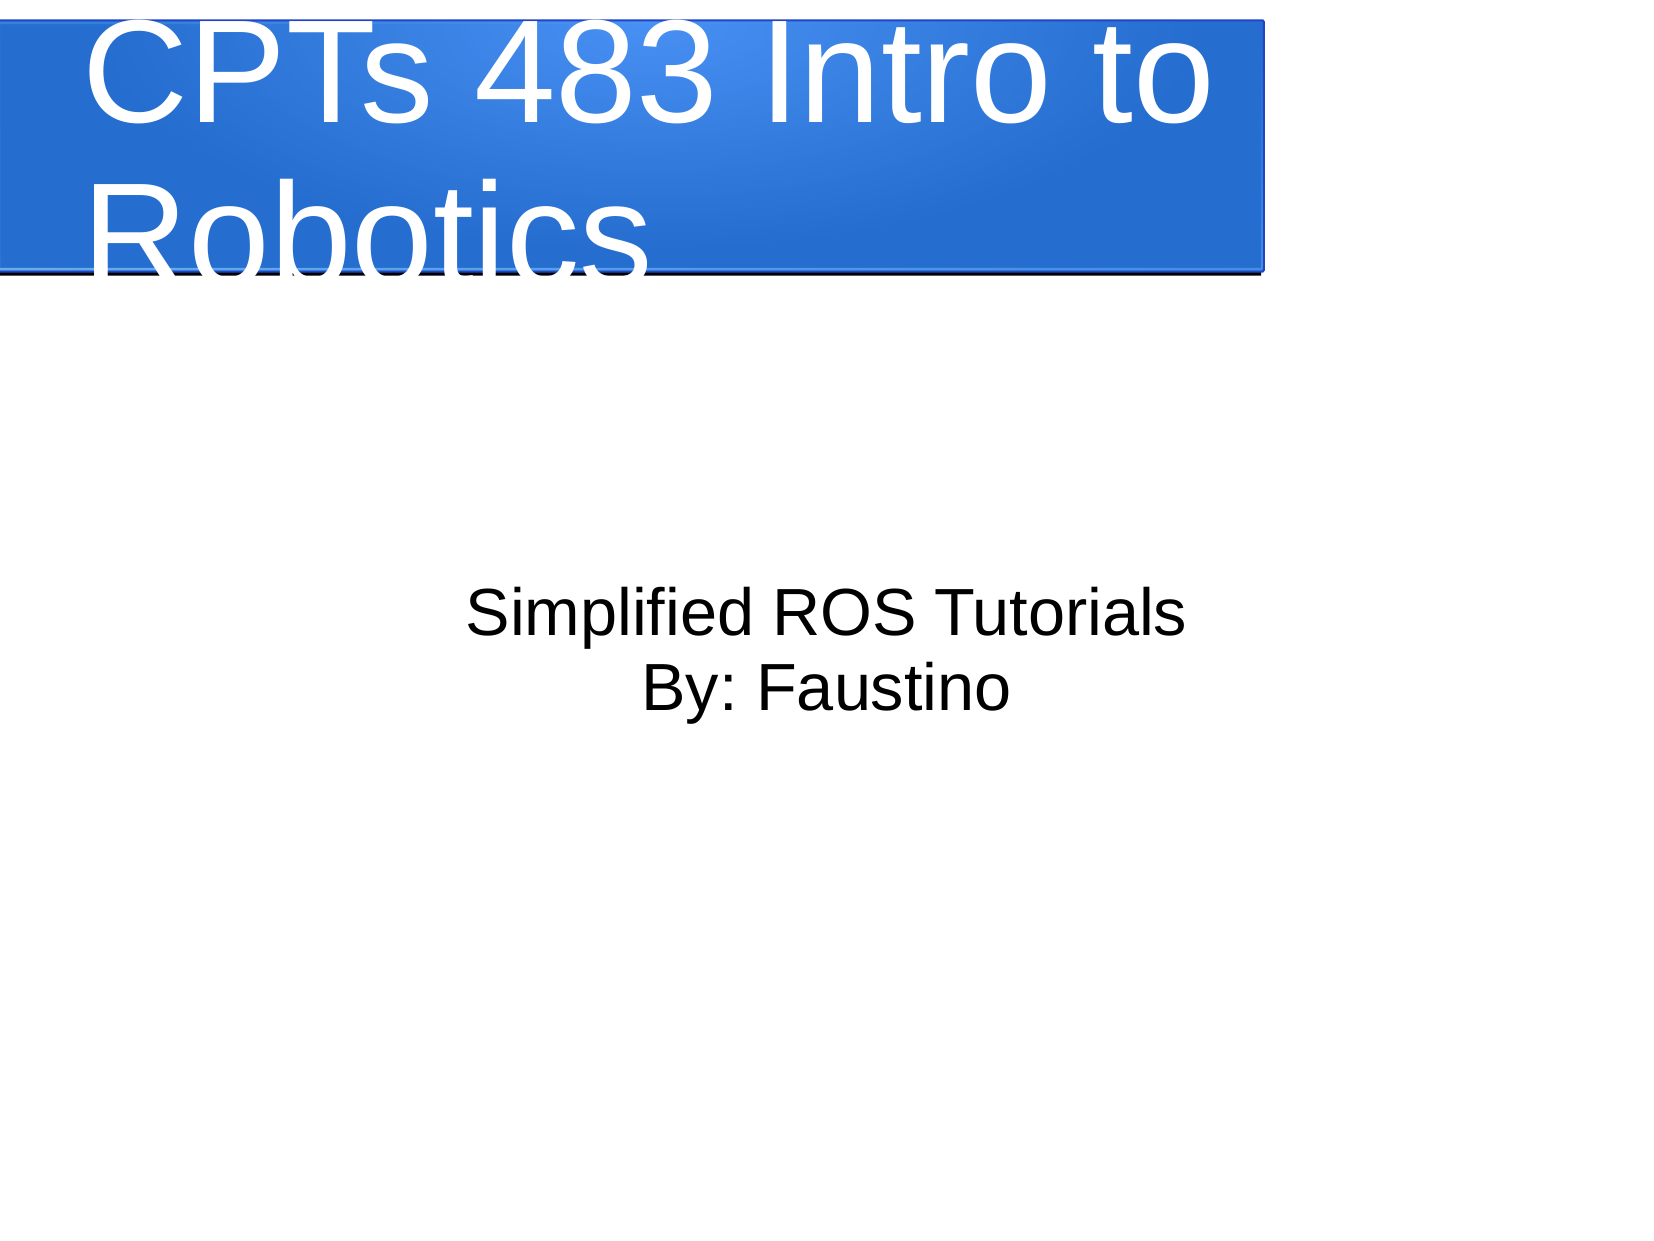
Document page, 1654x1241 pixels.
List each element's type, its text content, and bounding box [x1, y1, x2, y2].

subtitle Simplified ROS Tutorials By: Faustino [82, 290, 1571, 1010]
title CPTs 483 Intro to Robotics [82, 0, 1571, 290]
